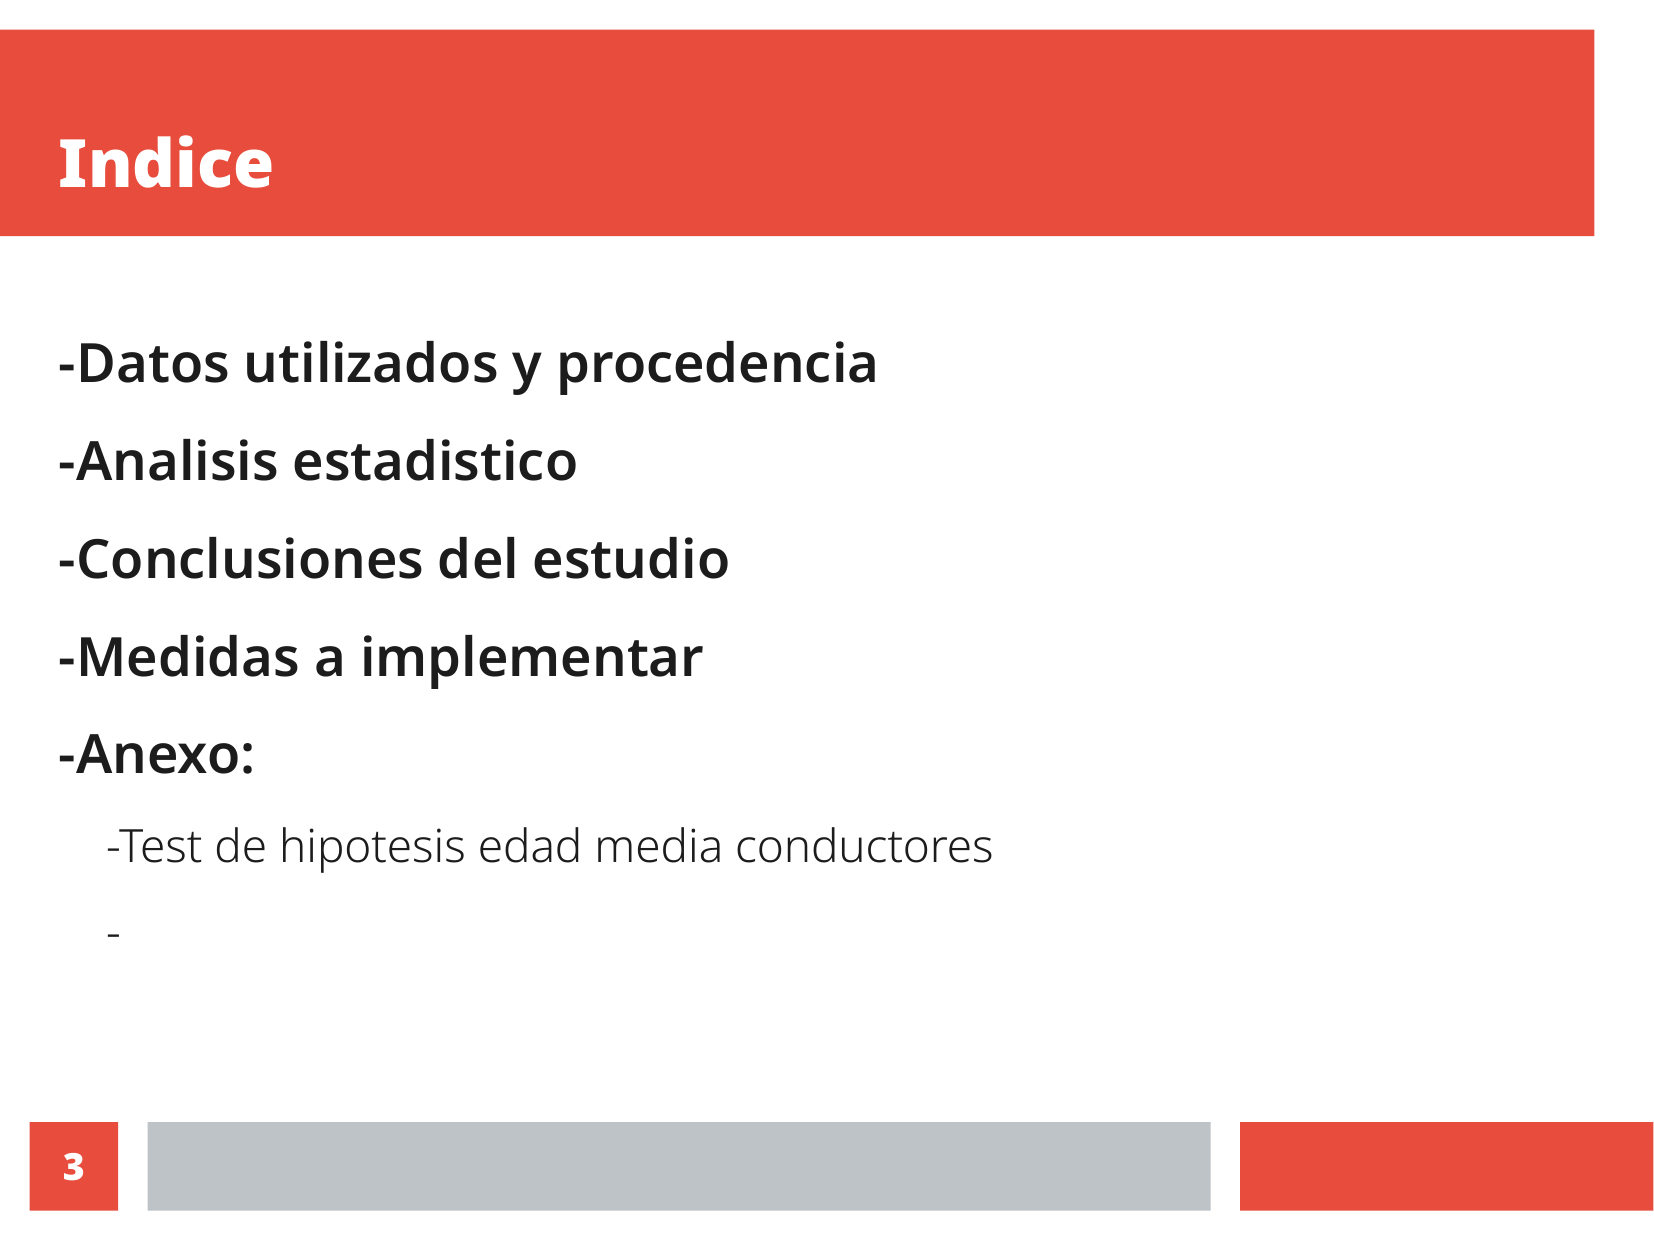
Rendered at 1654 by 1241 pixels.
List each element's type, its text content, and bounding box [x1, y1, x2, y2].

title Indice [59, 59, 1595, 207]
list -Datos utilizados y procedencia -Analisis estadistico -Conclusiones del estudio -Medidas a implementar -Anexo: -Test de hipotesis edad media conductores - [59, 324, 1565, 1093]
